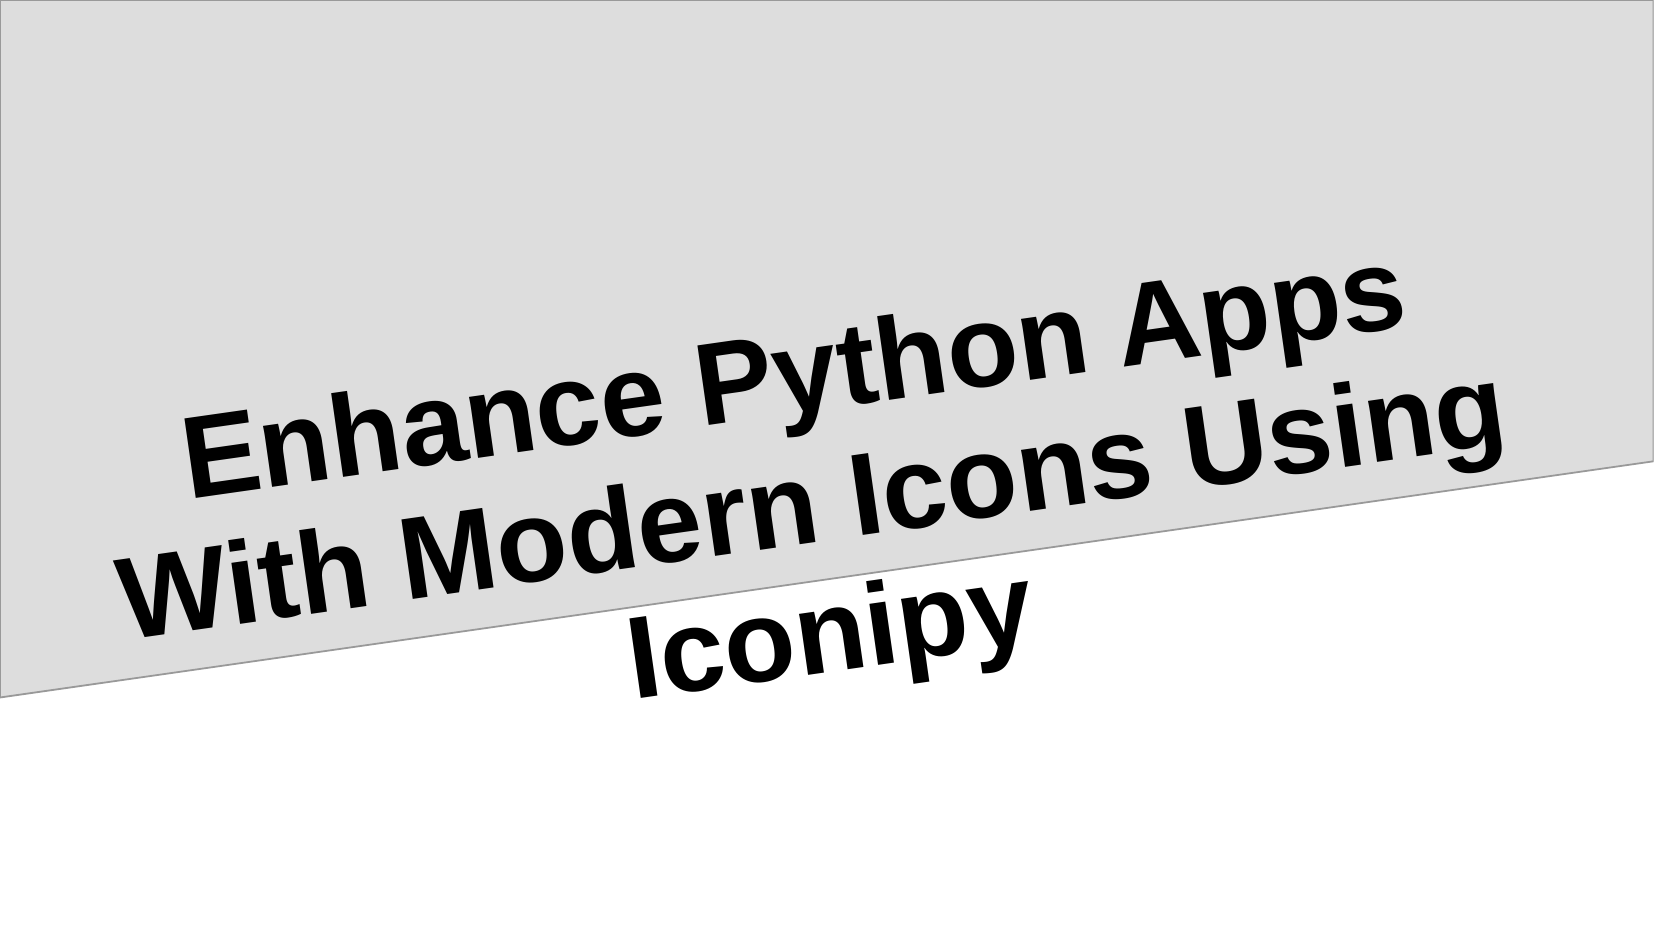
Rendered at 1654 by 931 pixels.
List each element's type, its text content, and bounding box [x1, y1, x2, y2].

text_box [100, 478, 1546, 782]
title Enhance Python Apps With Modern Icons Using Iconipy [53, 203, 1571, 800]
